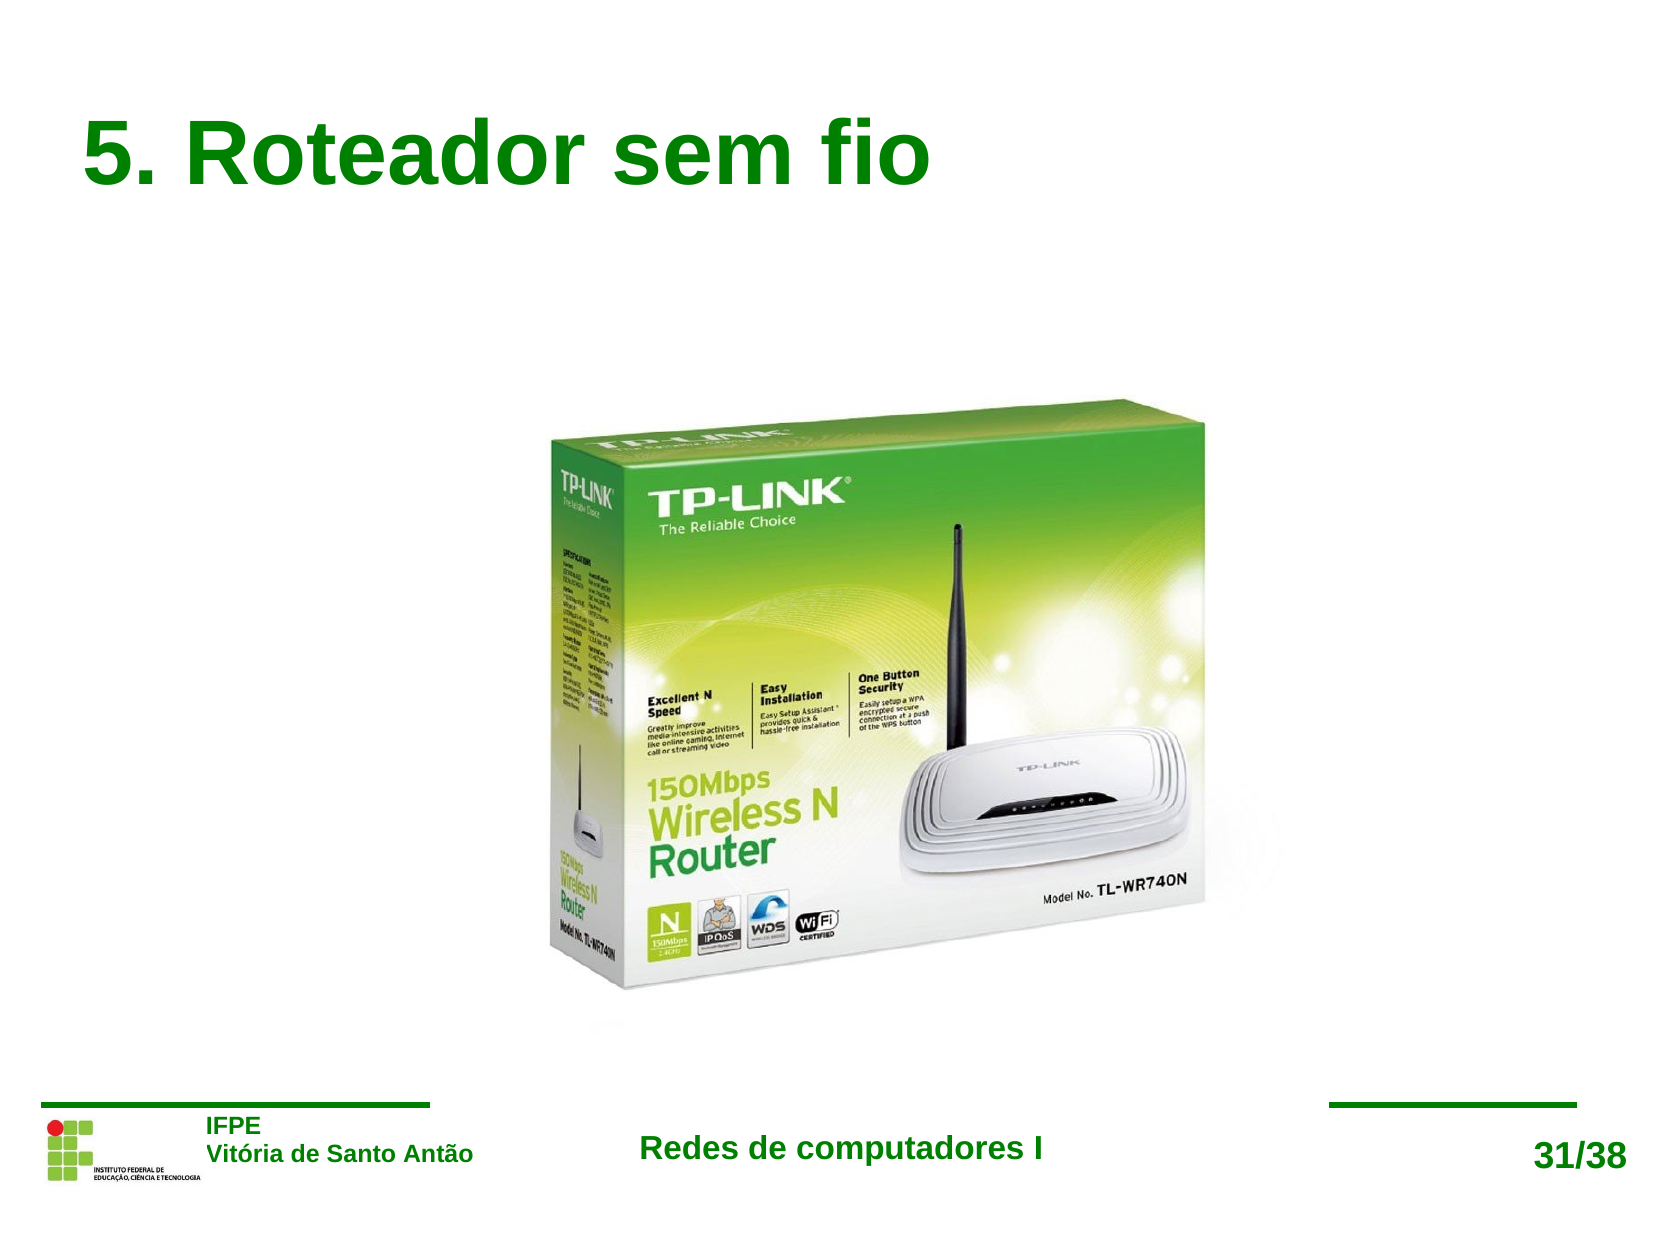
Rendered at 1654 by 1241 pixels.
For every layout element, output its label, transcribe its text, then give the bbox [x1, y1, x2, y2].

title 5. Roteador sem fio [82, 49, 1571, 257]
picture [430, 236, 1329, 1135]
picture [39, 1111, 207, 1191]
